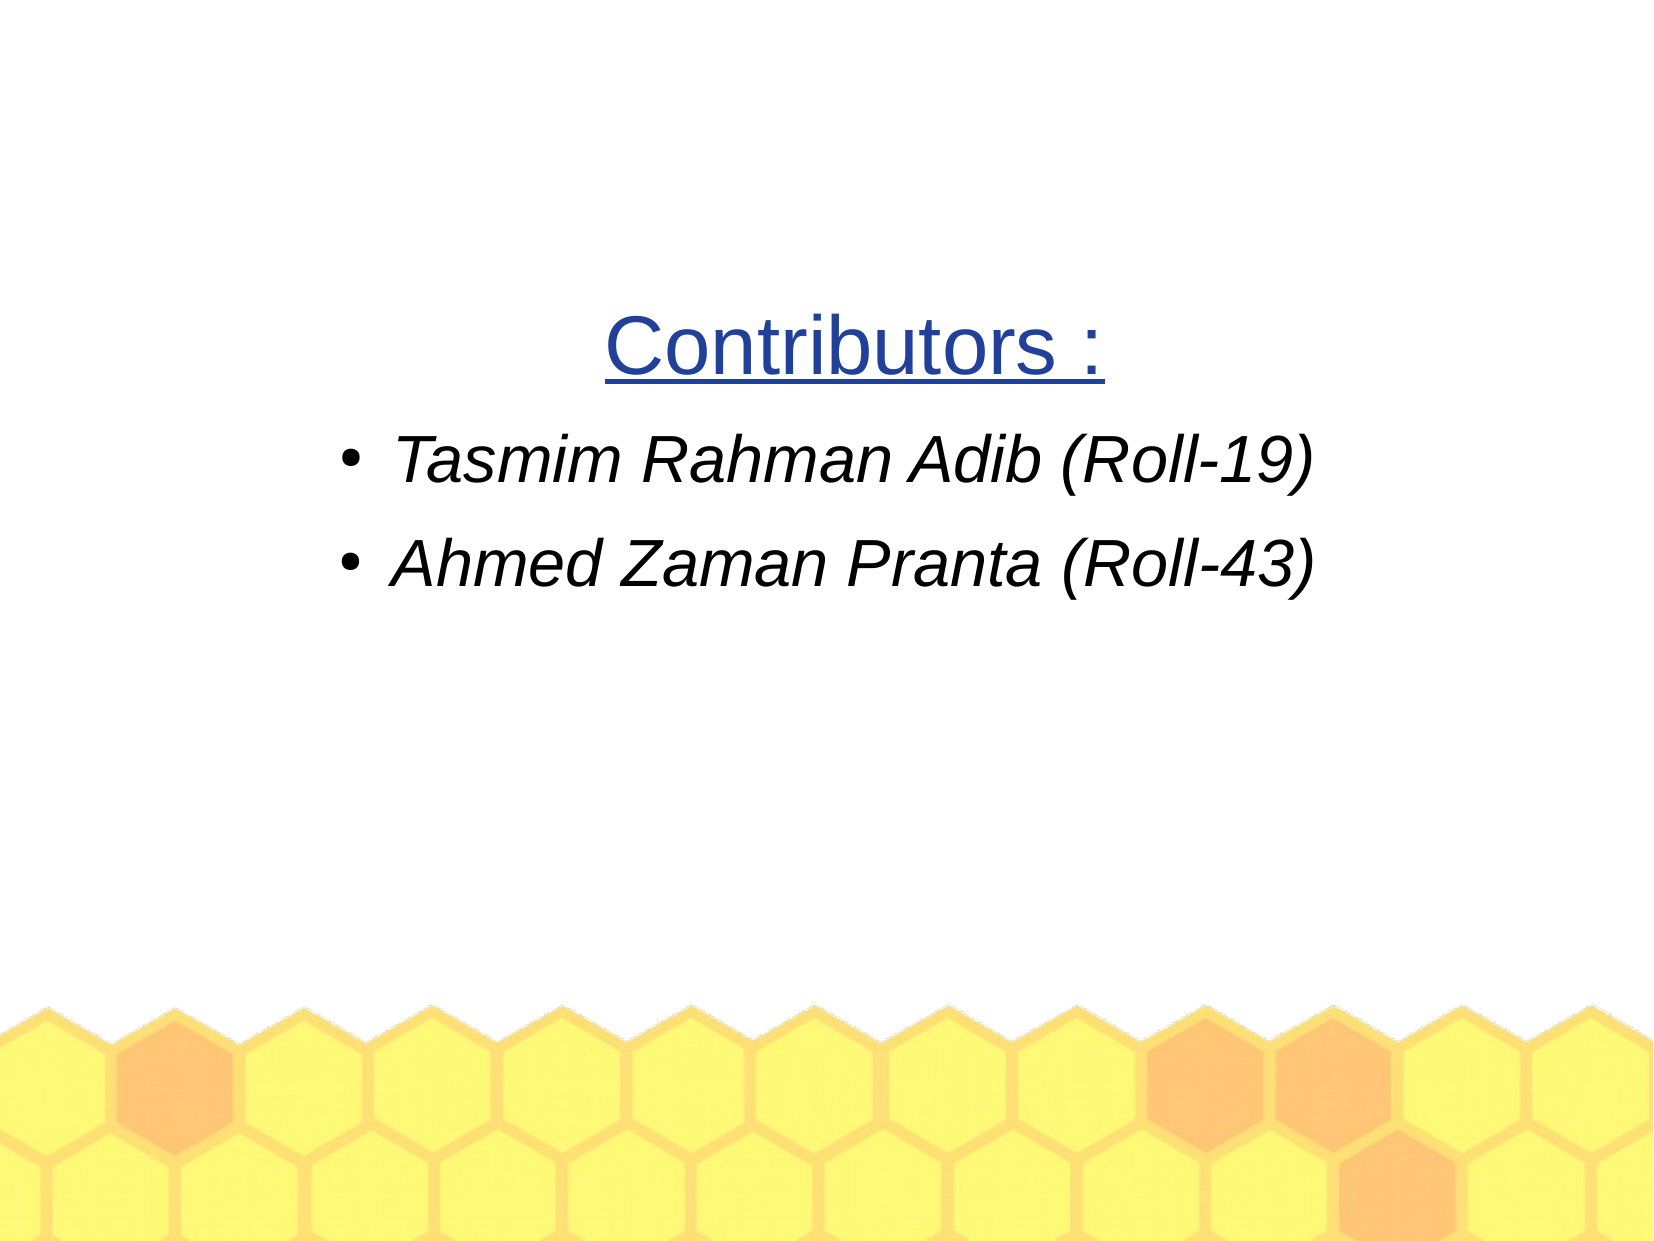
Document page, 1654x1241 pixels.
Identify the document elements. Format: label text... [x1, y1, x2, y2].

picture [0, 1001, 1654, 1241]
list Contributors : Tasmim Rahman Adib (Roll-19) Ahmed Zaman Pranta (Roll-43) [75, 195, 1564, 915]
